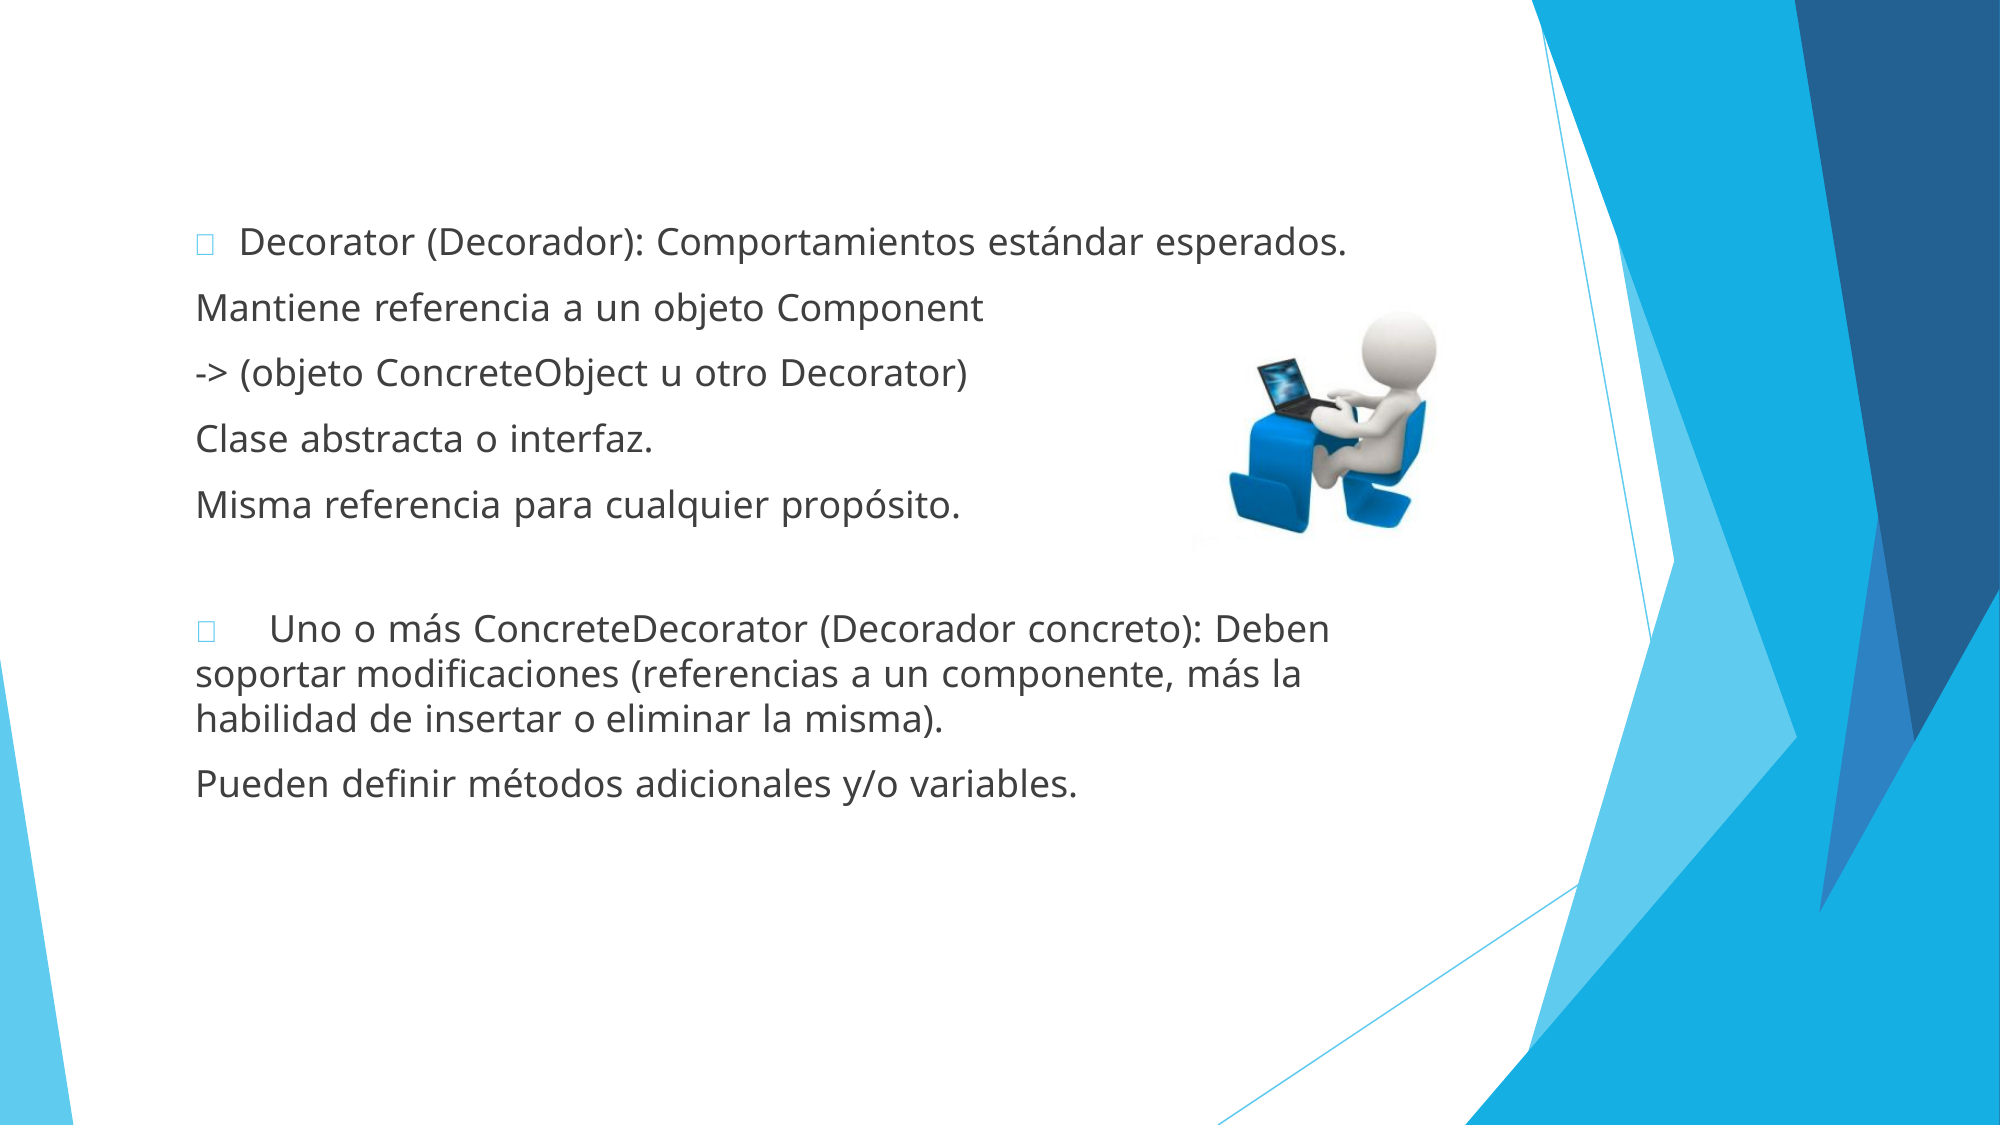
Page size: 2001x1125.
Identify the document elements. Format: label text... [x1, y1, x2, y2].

text_box [0, 658, 74, 1125]
picture [1192, 296, 1465, 567]
text_box [1465, 0, 2000, 1125]
text_box  Decorator (Decorador): Comportamientos estándar esperados. Mantiene referencia a un objeto Component -> (objeto ConcreteObject u otro Decorator) Clase abstracta o interfaz. Misma referencia para cualquier propósito.  Uno o más ConcreteDecorator (Decorador concreto): Deben soportar modificaciones (referencias a un componente, más la habilidad de insertar o eliminar la misma). Pueden definir métodos adicionales y/o variables. [118, 172, 1472, 851]
